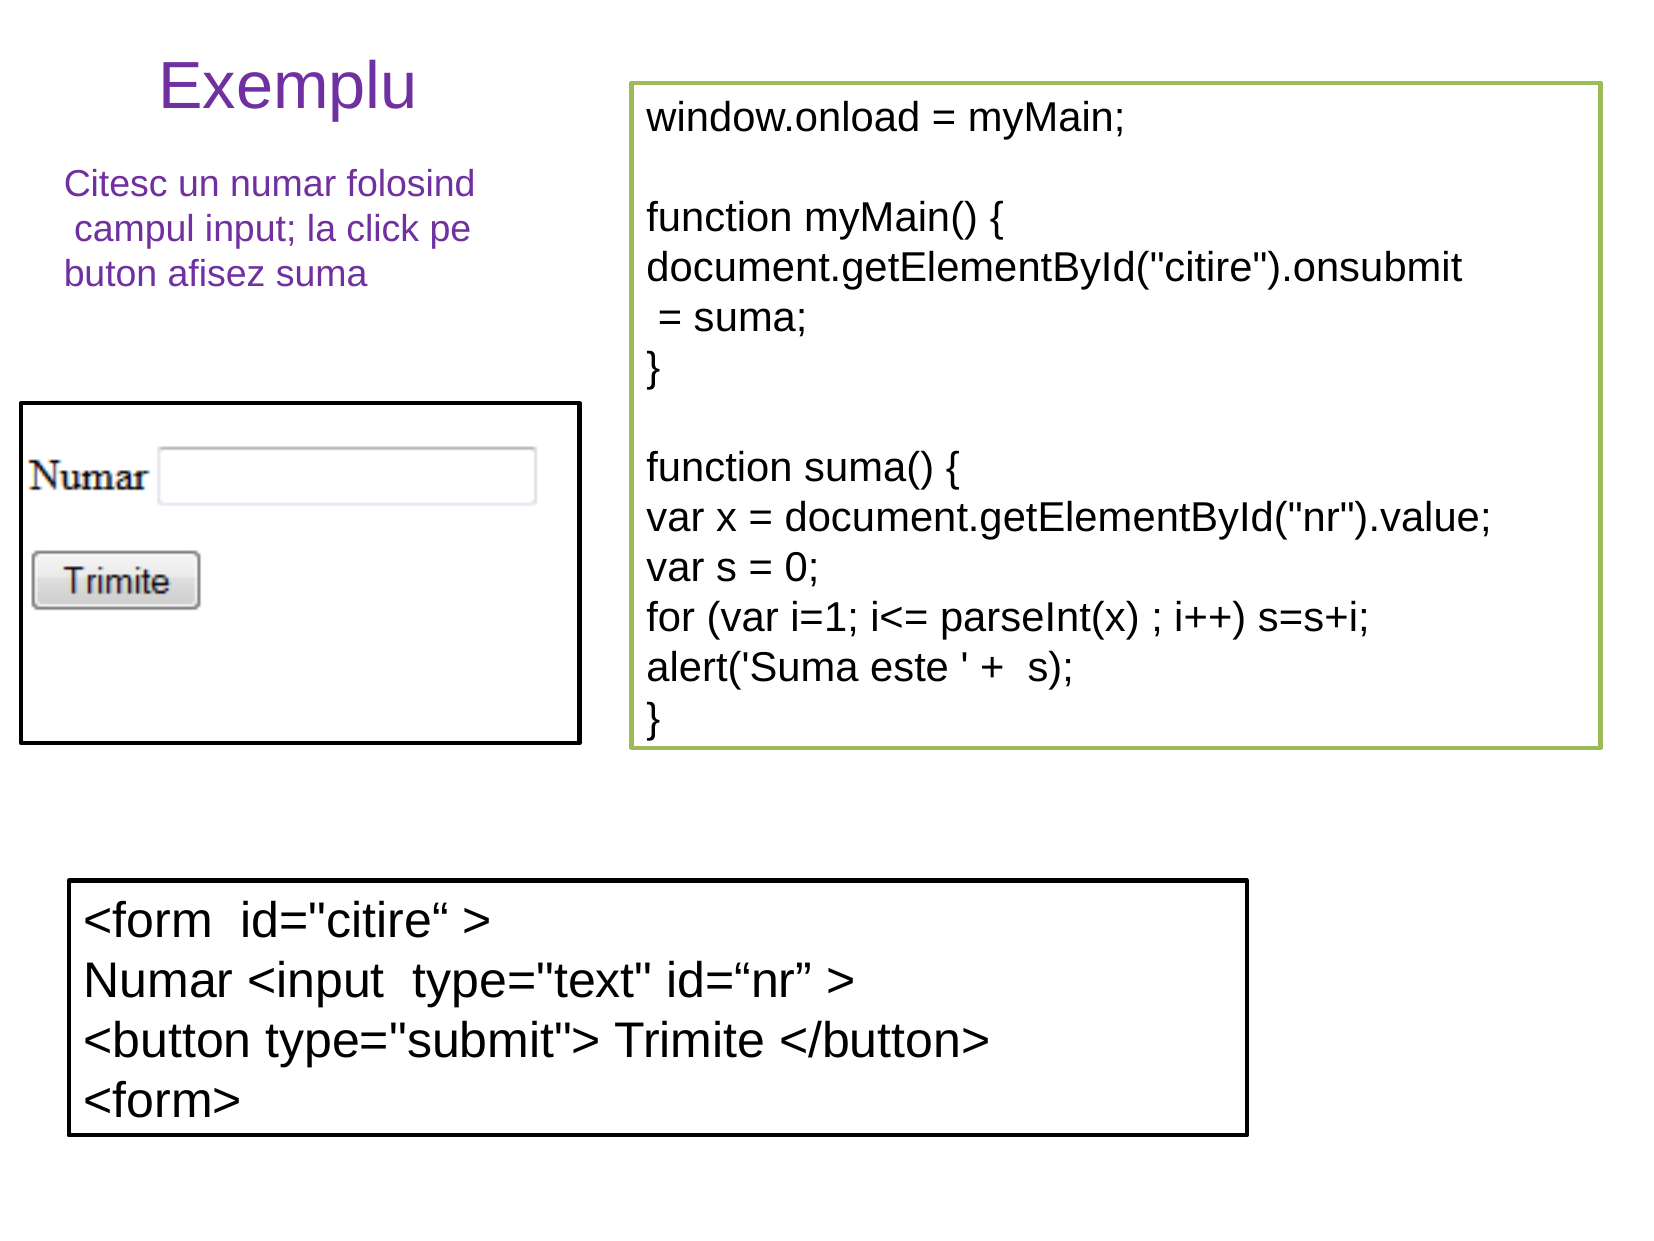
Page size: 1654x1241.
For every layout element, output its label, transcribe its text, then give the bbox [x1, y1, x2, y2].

text_box <form id="citire“ > Numar <input type="text" id=“nr” > <button type="submit"> Trimite </button> <form> [68, 880, 1247, 1136]
text_box Citesc un numar folosind campul input; la click pe buton afisez suma [48, 151, 501, 347]
text_box window.onload = myMain; function myMain() { document.getElementById("citire").onsubmit = suma; } function suma() { var x = document.getElementById("nr").value; var s = 0; for (var i=1; i<= parseInt(x) ; i++) s=s+i; alert('Suma este ' + s); } [631, 82, 1601, 748]
text_box Exemplu [143, 34, 433, 130]
picture [22, 405, 578, 741]
